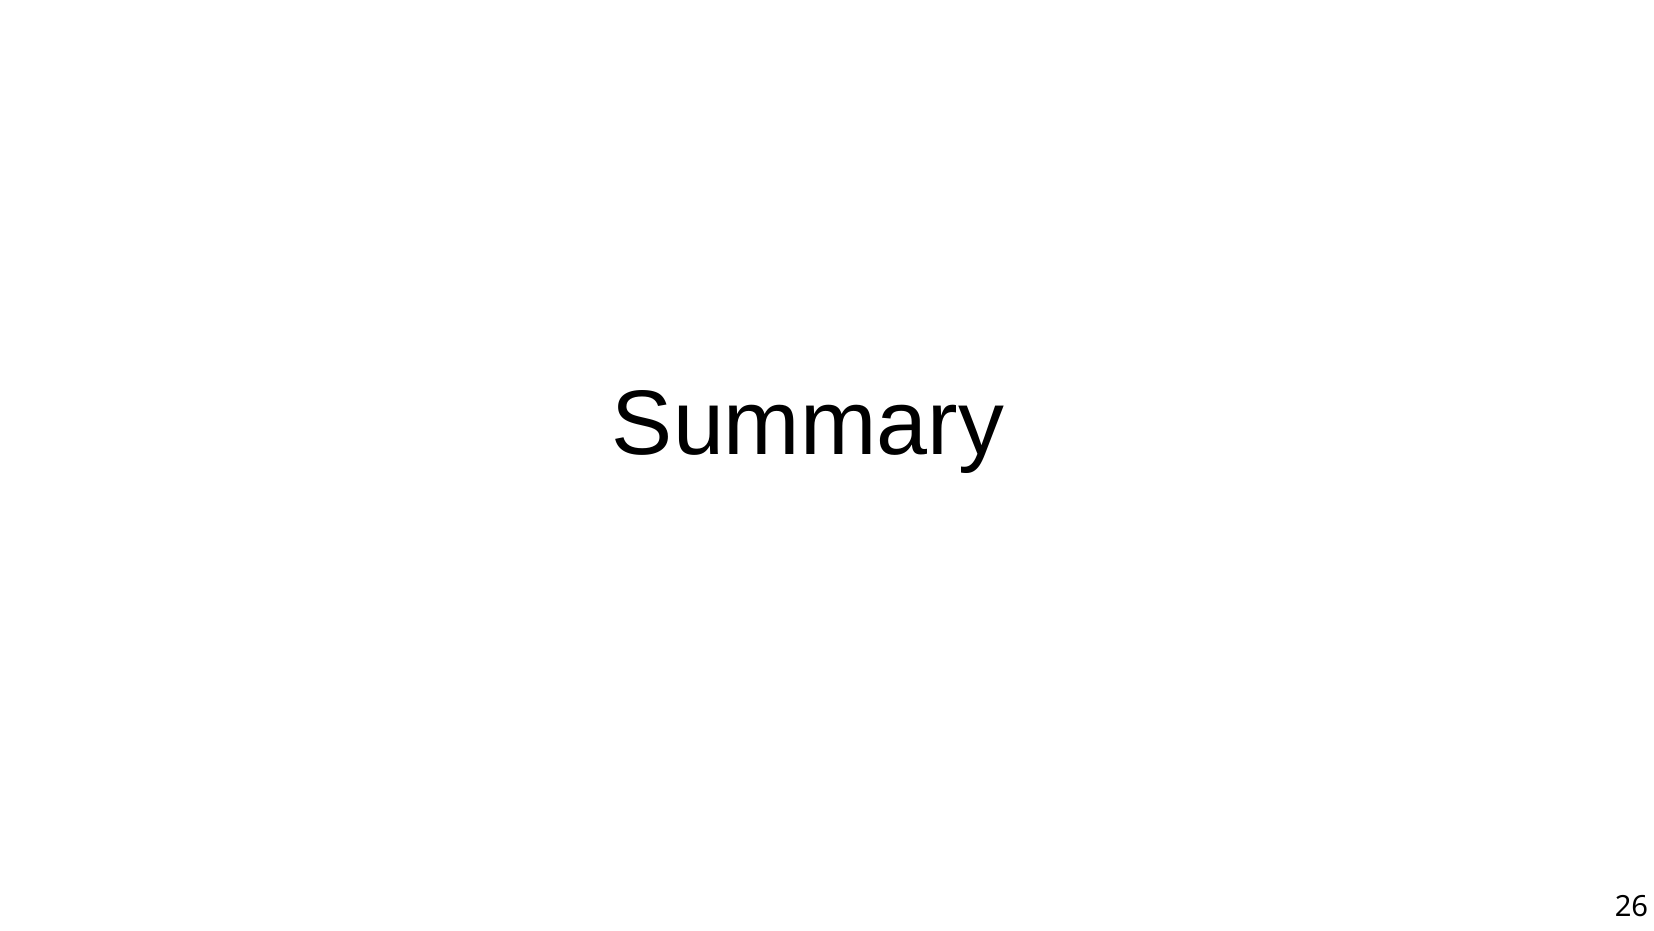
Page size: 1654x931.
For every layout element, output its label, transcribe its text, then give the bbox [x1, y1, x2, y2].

title Summary [64, 345, 1553, 501]
